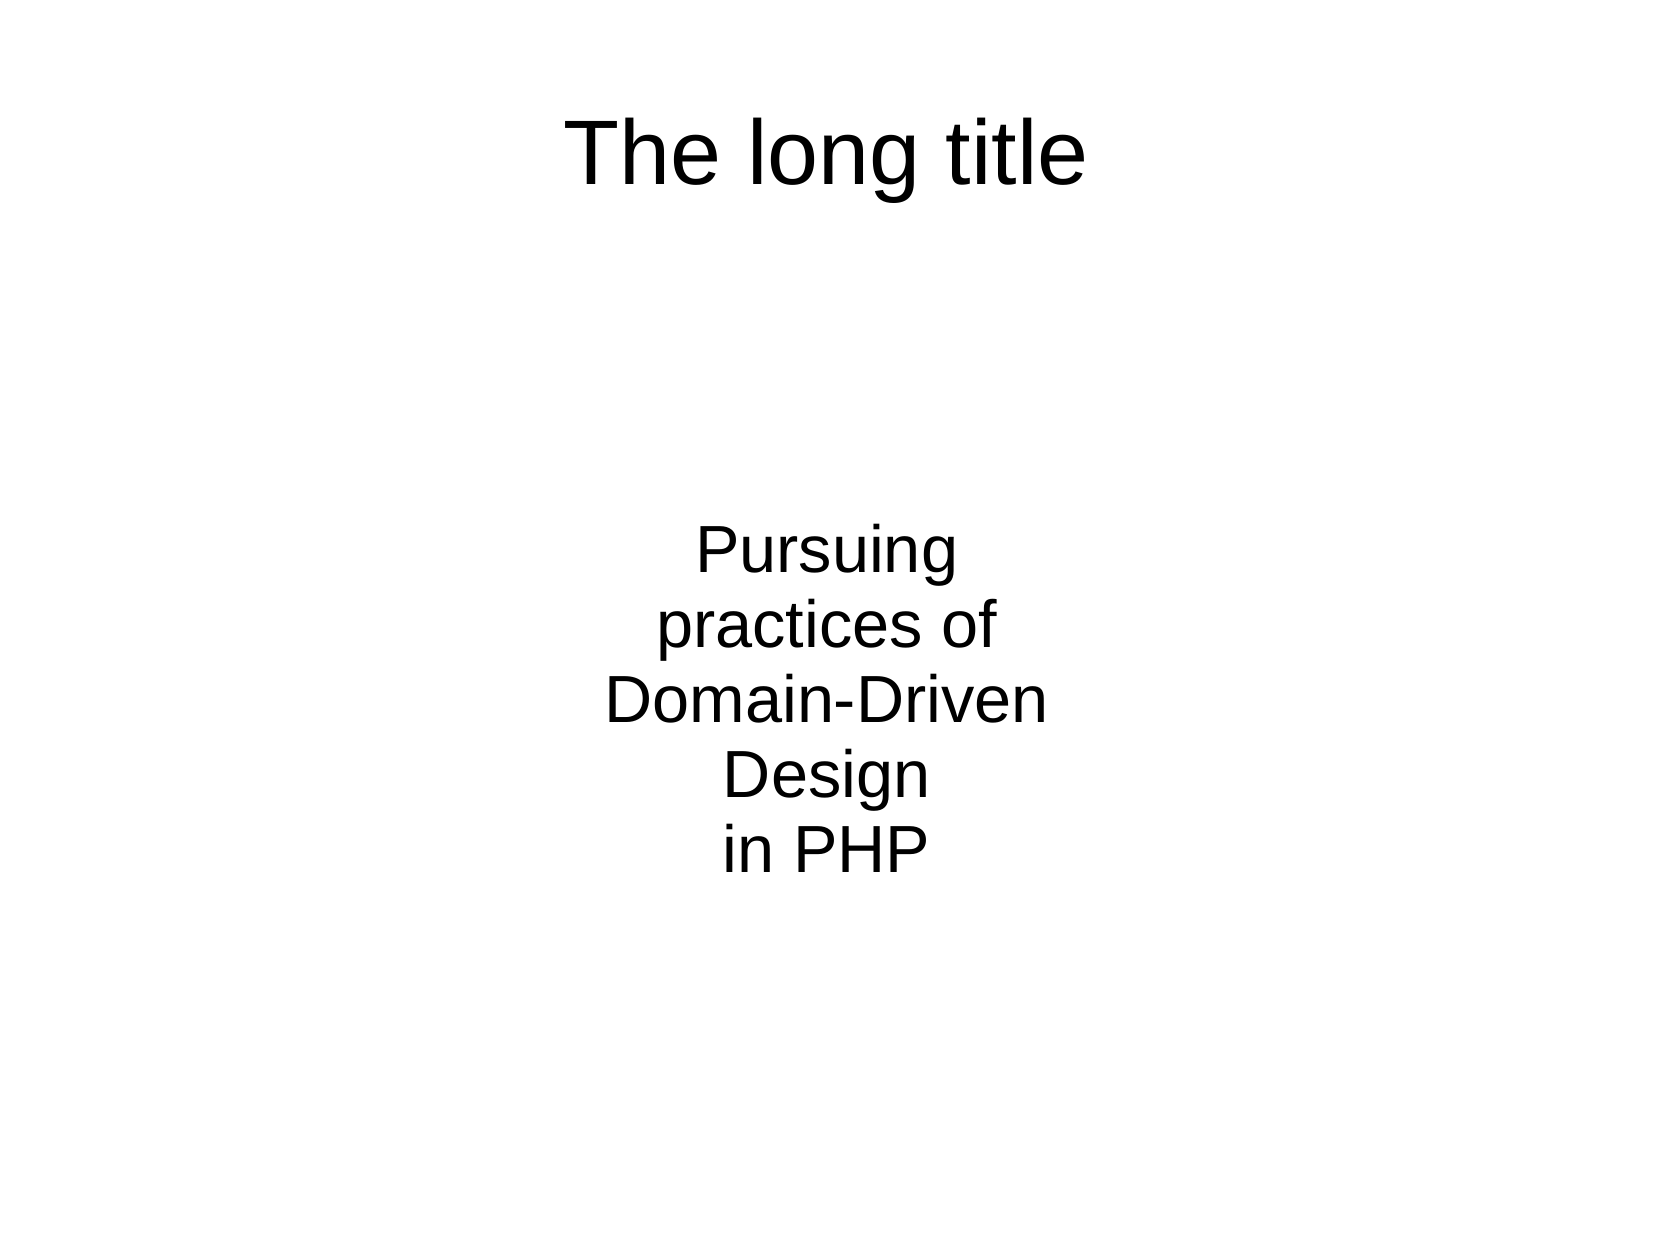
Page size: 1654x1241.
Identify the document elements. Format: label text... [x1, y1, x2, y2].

title The long title [82, 56, 1571, 250]
subtitle Pursuing practices of Domain-Driven Design in PHP [82, 297, 1571, 1102]
